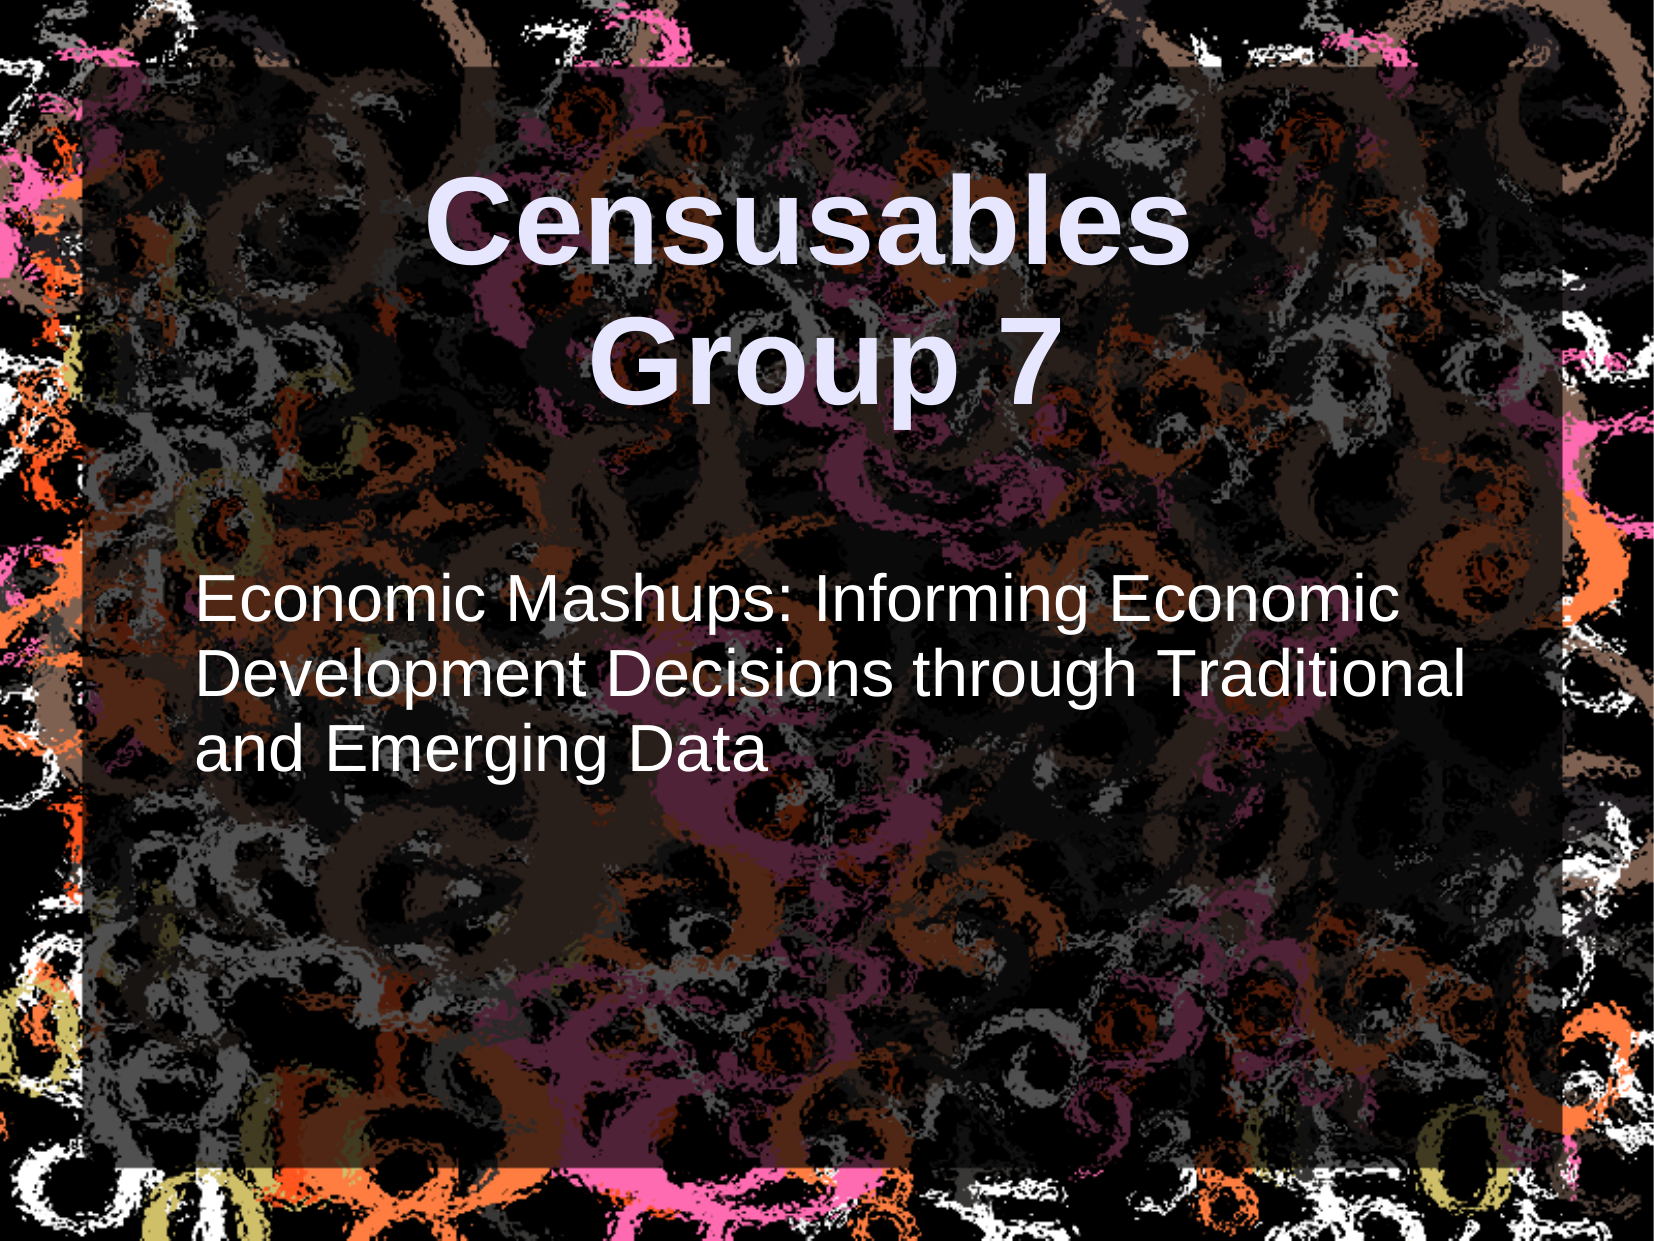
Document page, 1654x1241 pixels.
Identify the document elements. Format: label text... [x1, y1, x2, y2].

list Economic Mashups: Informing Economic Development Decisions through Traditional and Emerging Data [124, 561, 1518, 1001]
title Censusables Group 7 [82, 80, 1571, 502]
picture [0, 0, 1654, 1241]
